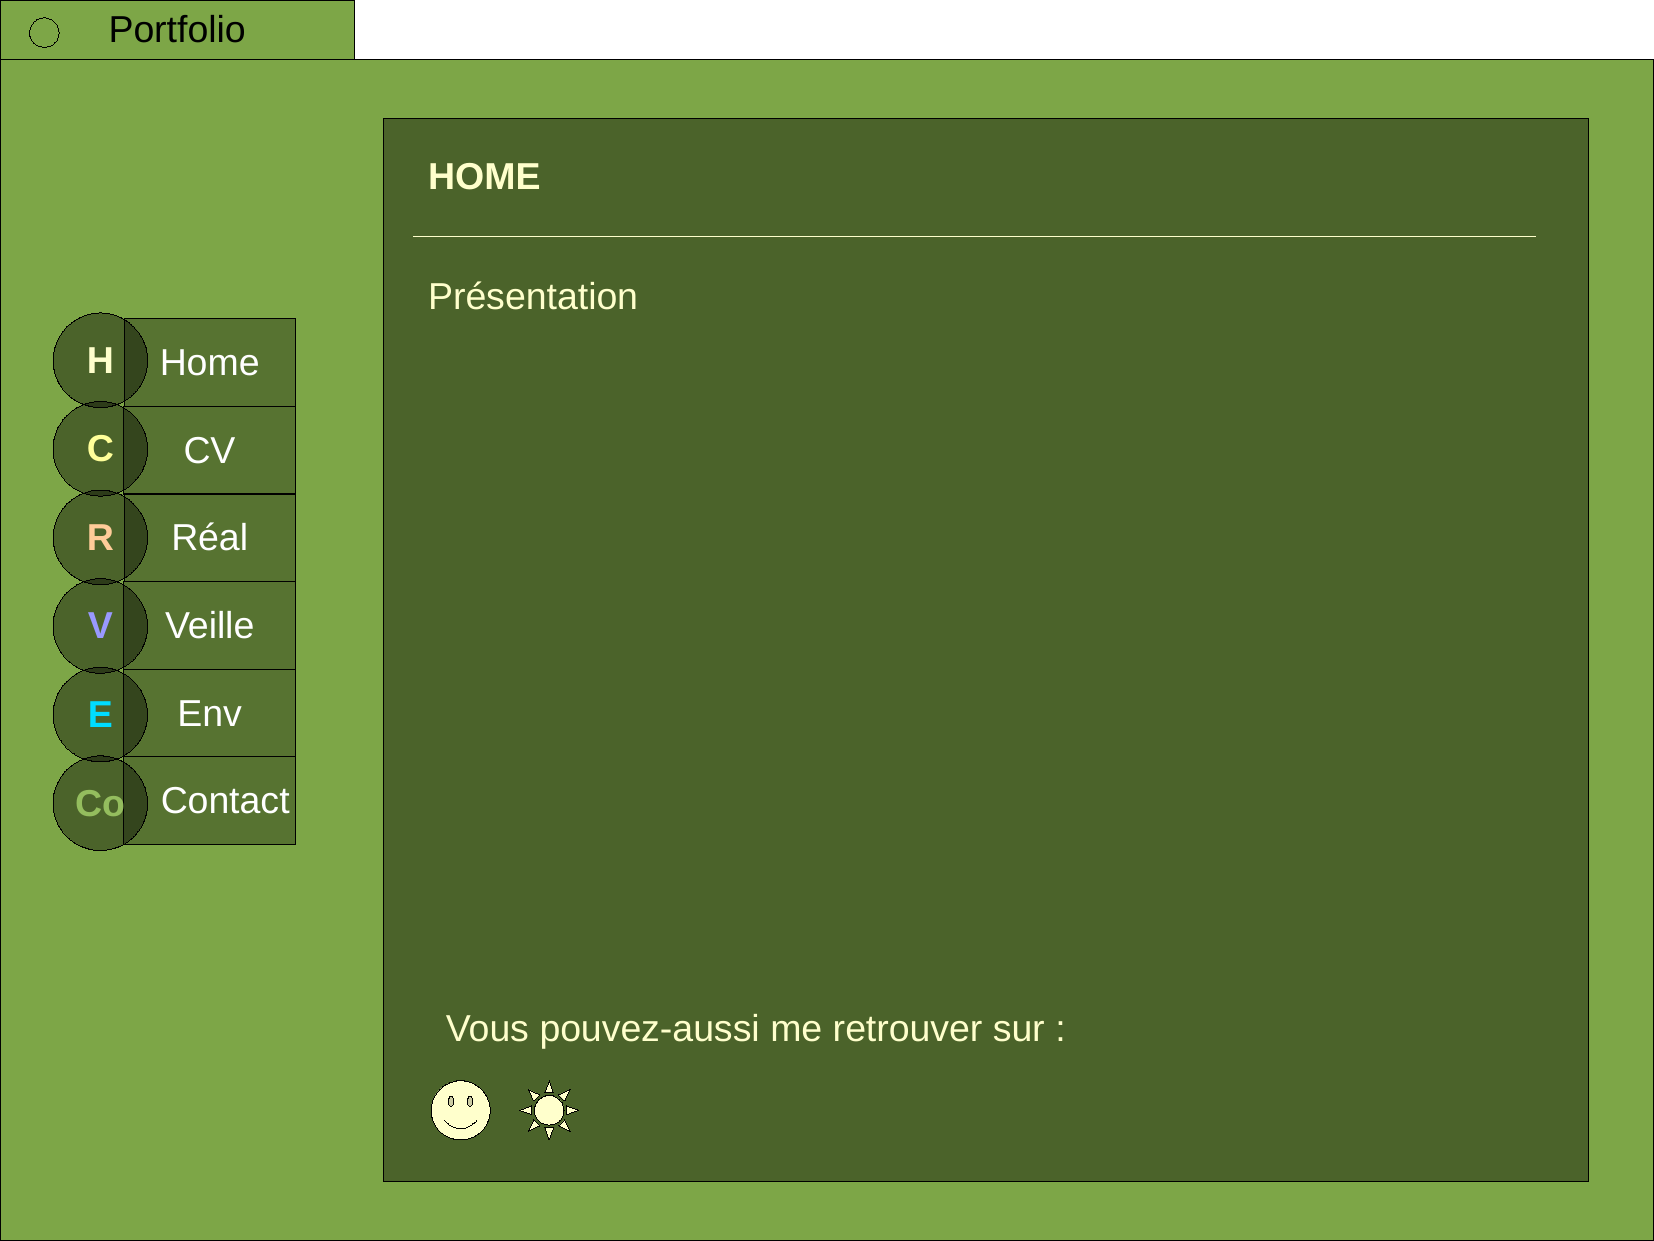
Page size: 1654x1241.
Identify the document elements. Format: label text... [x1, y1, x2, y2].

text_box [0, 59, 1654, 1241]
text_box Vous pouvez-aussi me retrouver sur : [431, 1000, 1140, 1058]
text_box H [53, 312, 148, 408]
text_box R [53, 490, 148, 582]
text_box Co [53, 755, 148, 851]
text_box C [53, 405, 148, 493]
text_box Contact [123, 756, 296, 845]
text_box Home [124, 318, 296, 407]
text_box V [53, 578, 148, 670]
text_box Veille [123, 581, 296, 669]
text_box HOME [413, 148, 827, 207]
text_box CV [123, 407, 296, 495]
text_box Env [123, 669, 296, 756]
text_box E [53, 667, 148, 759]
text_box [29, 17, 60, 48]
text_box Réal [124, 493, 296, 581]
text_box Portfolio [0, 0, 355, 60]
text_box Présentation [413, 267, 1536, 443]
